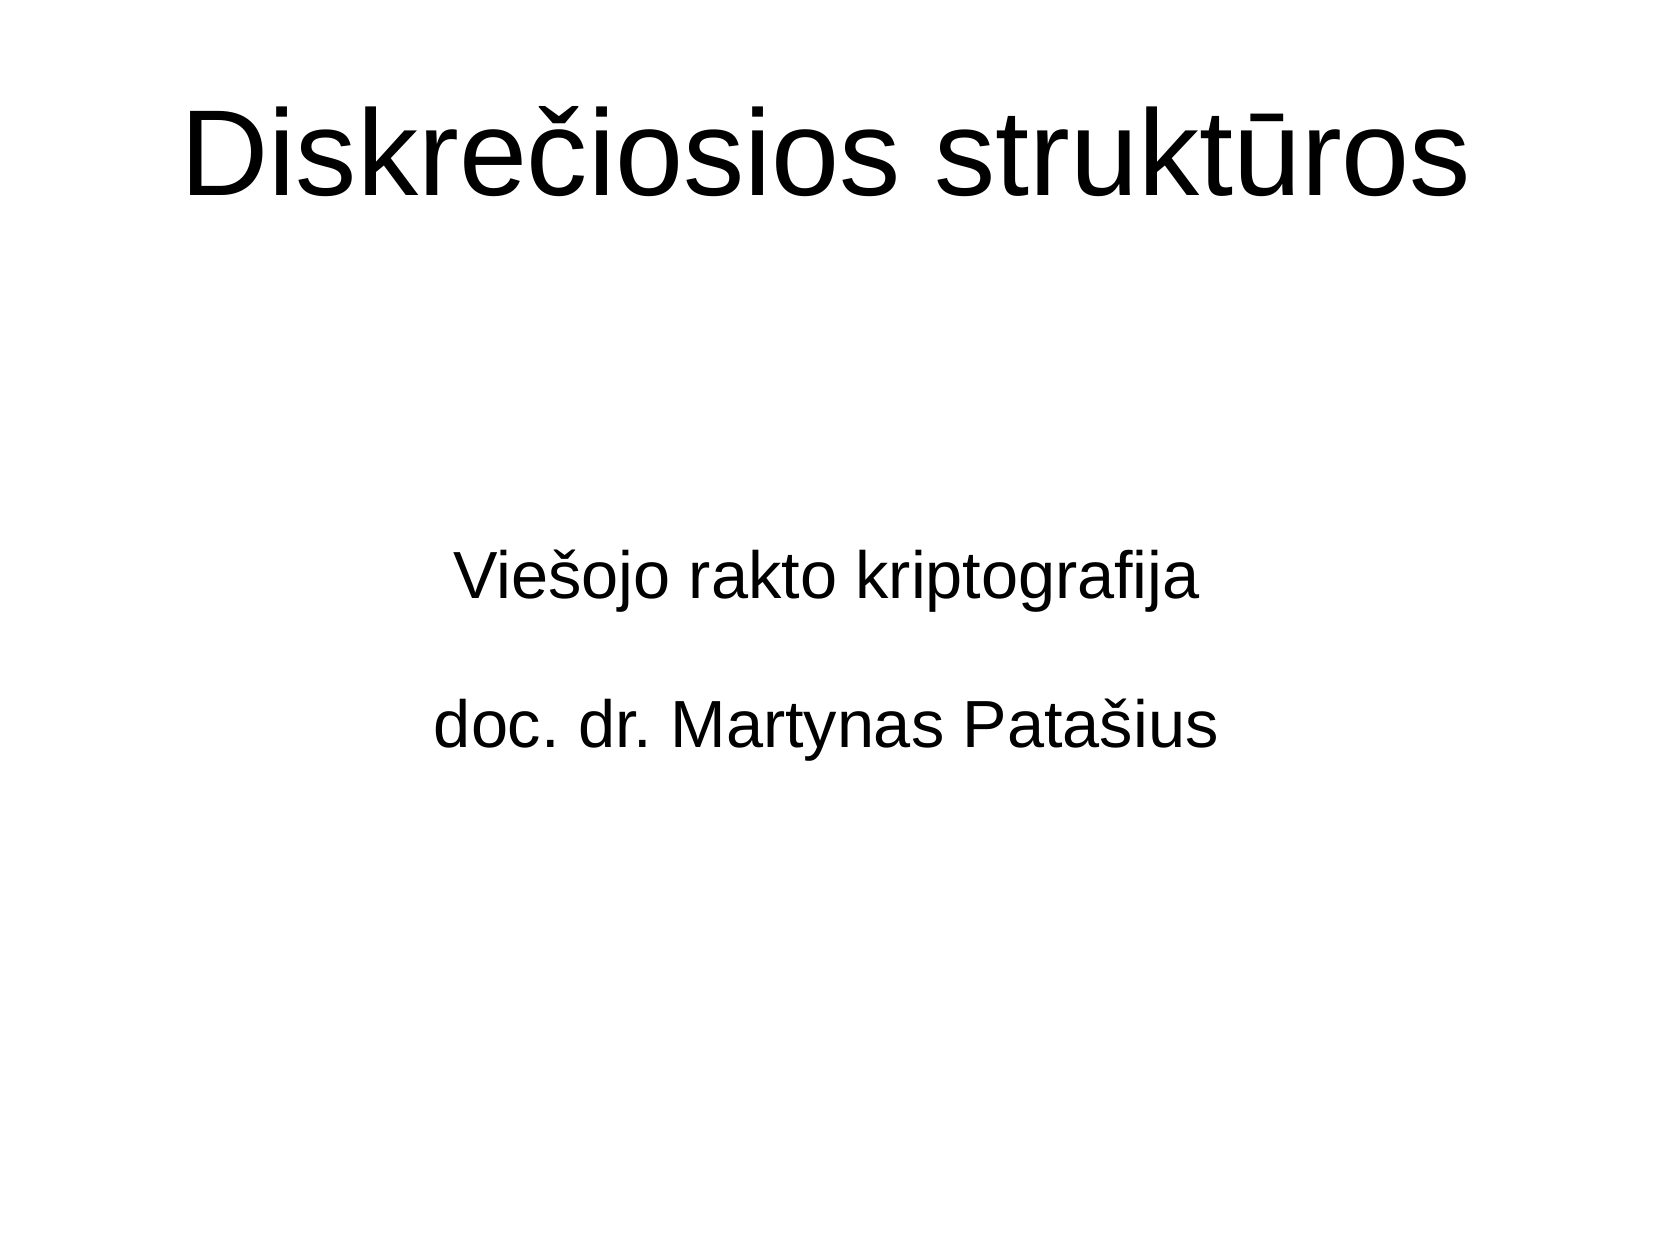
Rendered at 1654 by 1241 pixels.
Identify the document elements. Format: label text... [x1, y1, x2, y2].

subtitle Viešojo rakto kriptografija doc. dr. Martynas Patašius [82, 290, 1571, 1010]
title Diskrečiosios struktūros [82, 49, 1571, 257]
